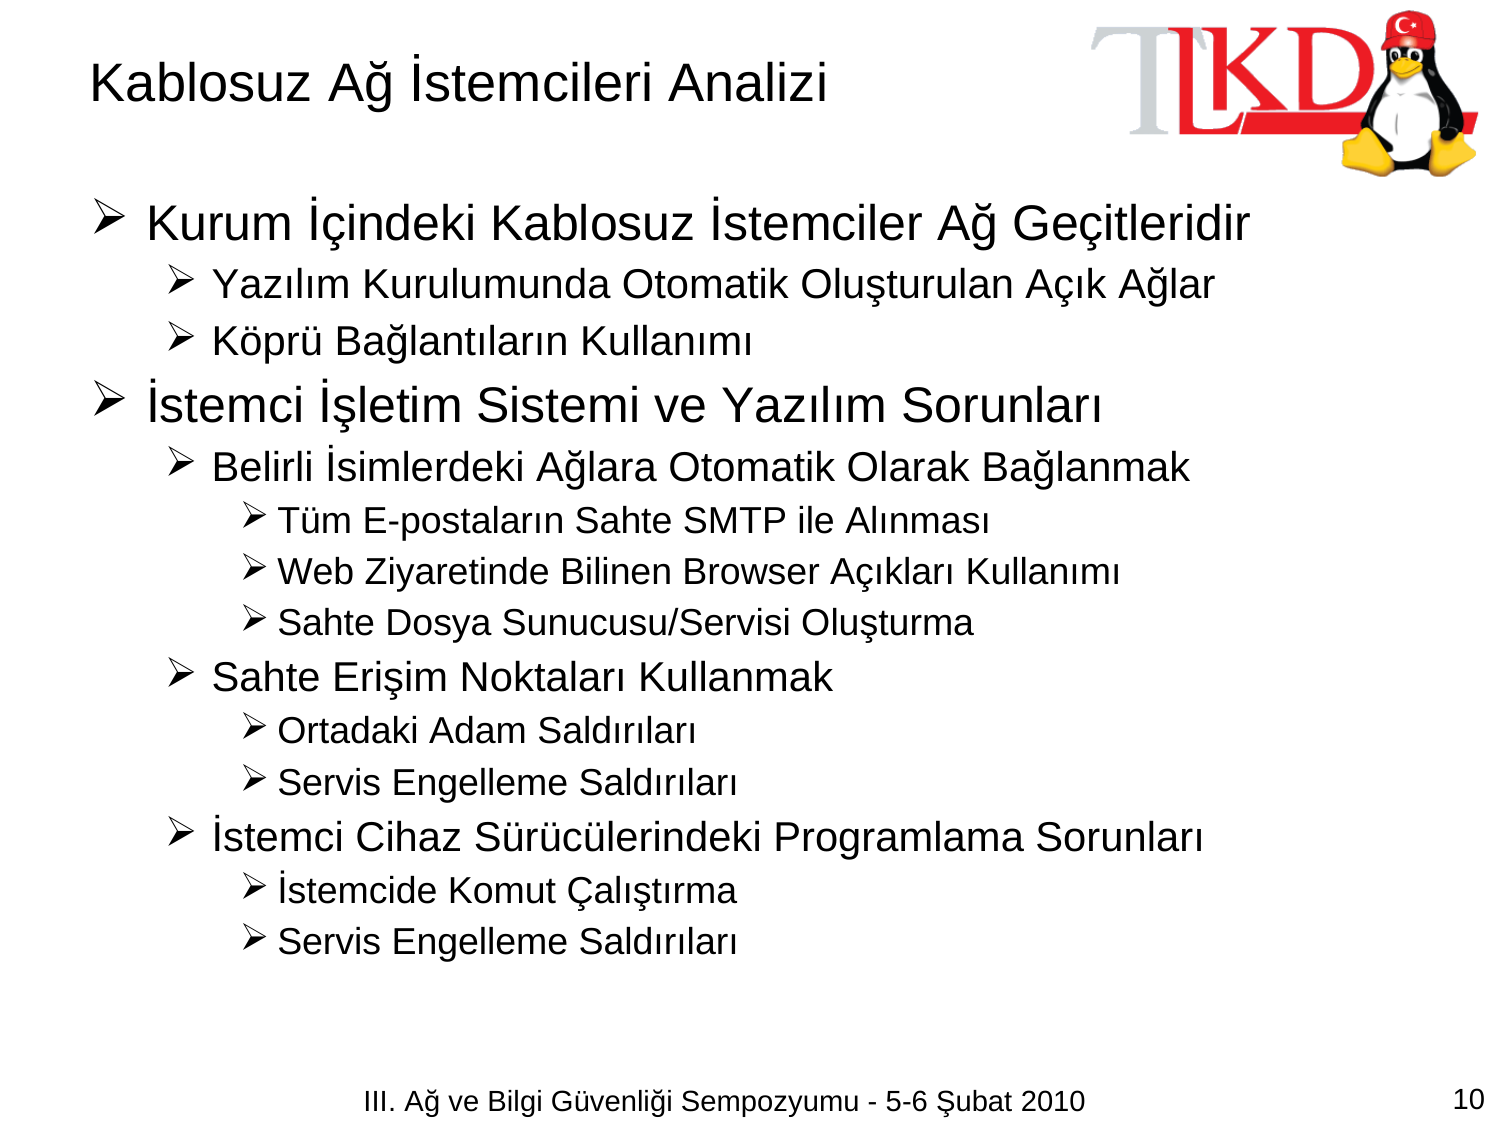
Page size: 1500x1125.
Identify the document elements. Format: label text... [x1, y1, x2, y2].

picture [1087, 0, 1491, 188]
list Kurum İçindeki Kablosuz İstemciler Ağ Geçitleridir Yazılım Kurulumunda Otomatik Oluşturulan Açık Ağlar Köprü Bağlantıların Kullanımı İstemci İşletim Sistemi ve Yazılım Sorunları Belirli İsimlerdeki Ağlara Otomatik Olarak Bağlanmak Tüm E-postaların Sahte SMTP ile Alınması Web Ziyaretinde Bilinen Browser Açıkları Kullanımı Sahte Dosya Sunucusu/Servisi Oluşturma Sahte Erişim Noktaları Kullanmak Ortadaki Adam Saldırıları Servis Engelleme Saldırıları İstemci Cihaz Sürücülerindeki Programlama Sorunları İstemcide Komut Çalıştırma Servis Engelleme Saldırıları [75, 187, 1426, 1013]
title Kablosuz Ağ İstemcileri Analizi [75, 45, 1070, 151]
